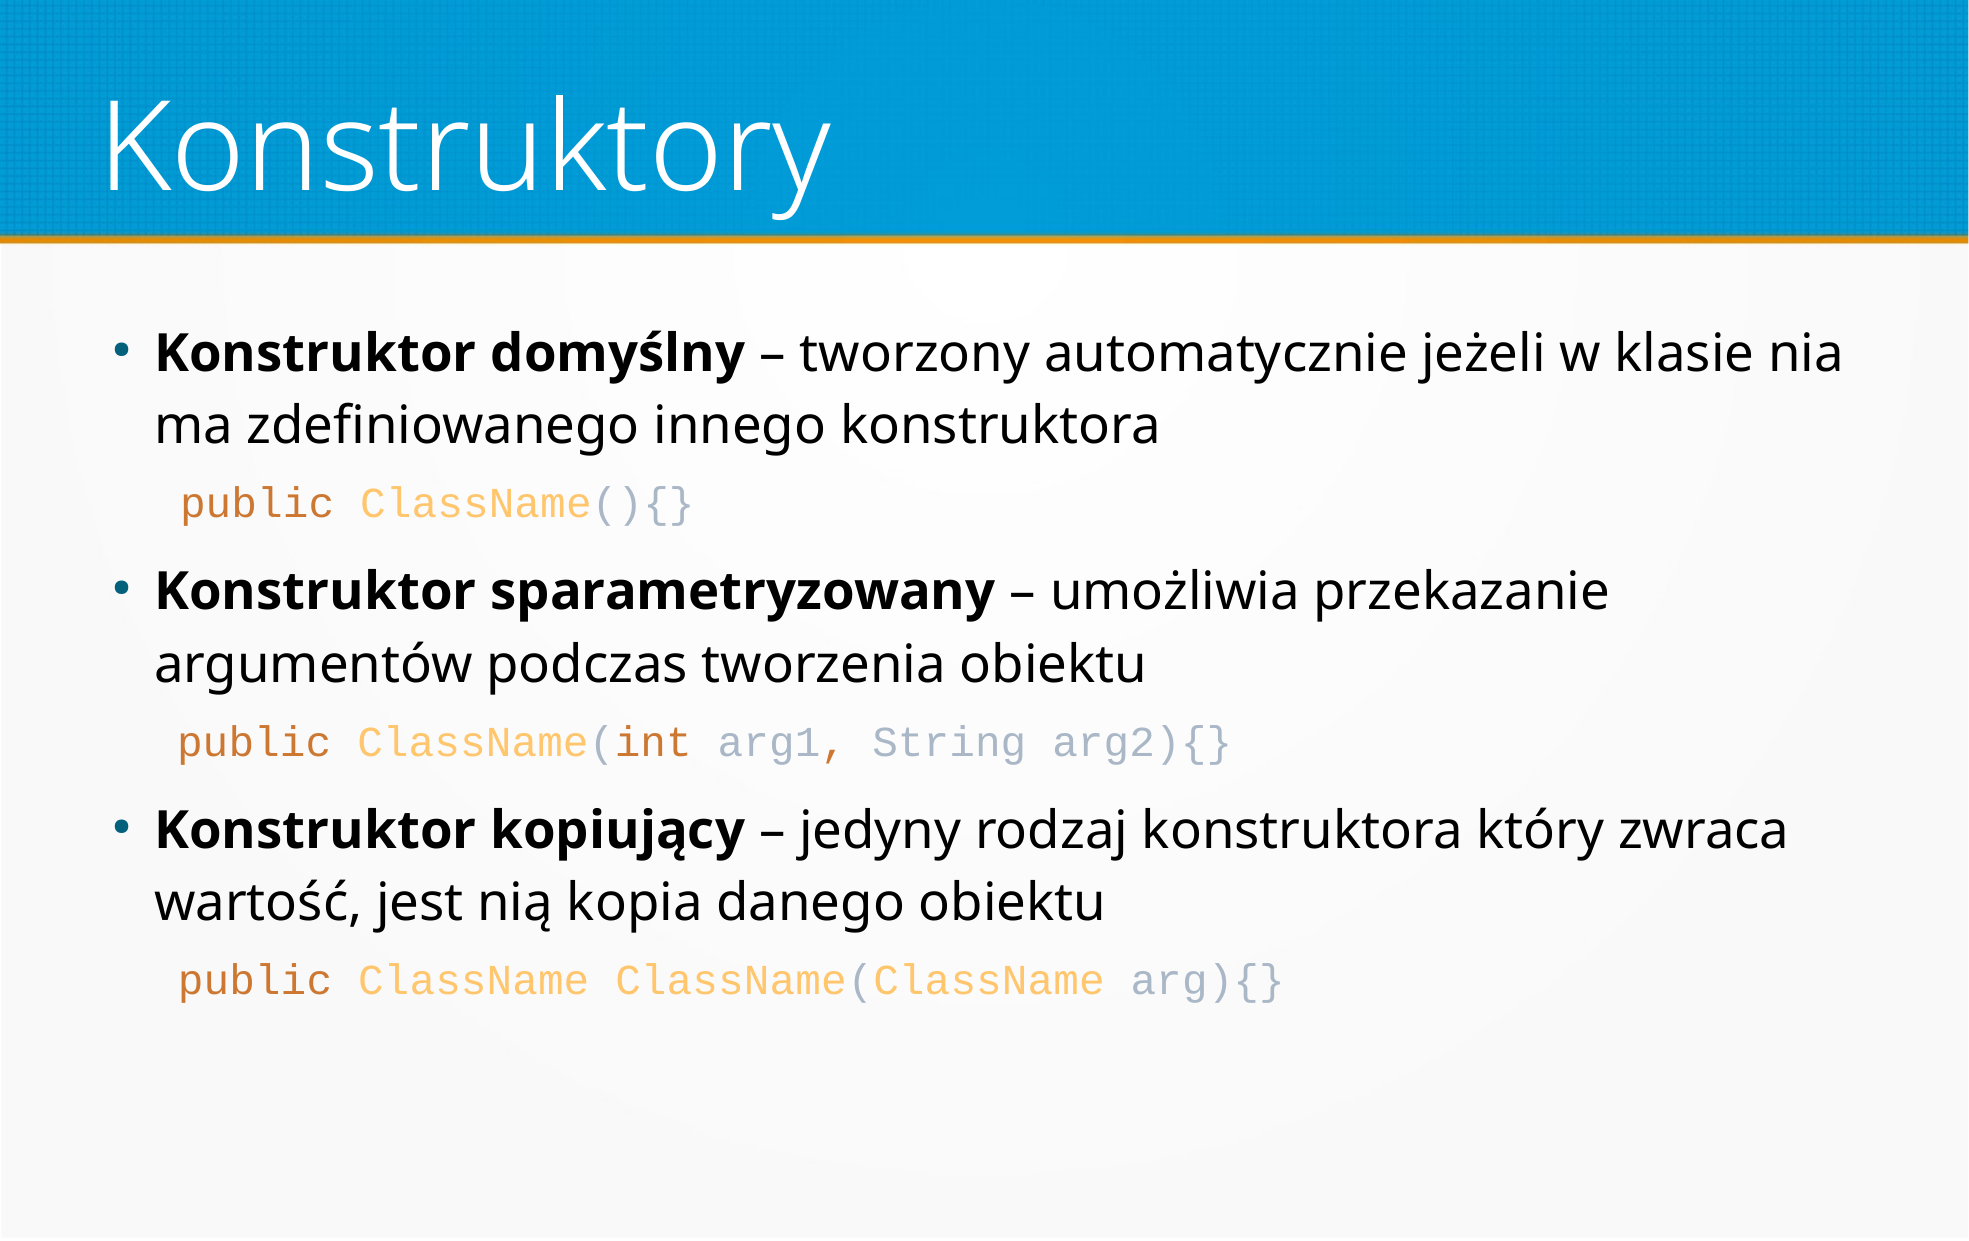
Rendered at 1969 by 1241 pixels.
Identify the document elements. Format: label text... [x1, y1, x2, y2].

picture [0, 233, 1969, 1241]
title Konstruktory [98, 19, 1870, 227]
list Konstruktor domyślny – tworzony automatycznie jeżeli w klasie nia ma zdefiniowanego innego konstruktora public ClassName(){} Konstruktor sparametryzowany – umożliwia przekazanie argumentów podczas tworzenia obiektu public ClassName(int arg1, String arg2){} Konstruktor kopiujący – jedyny rodzaj konstruktora który zwraca wartość, jest nią kopia danego obiektu public ClassName ClassName(ClassName arg){} [98, 315, 1861, 1081]
